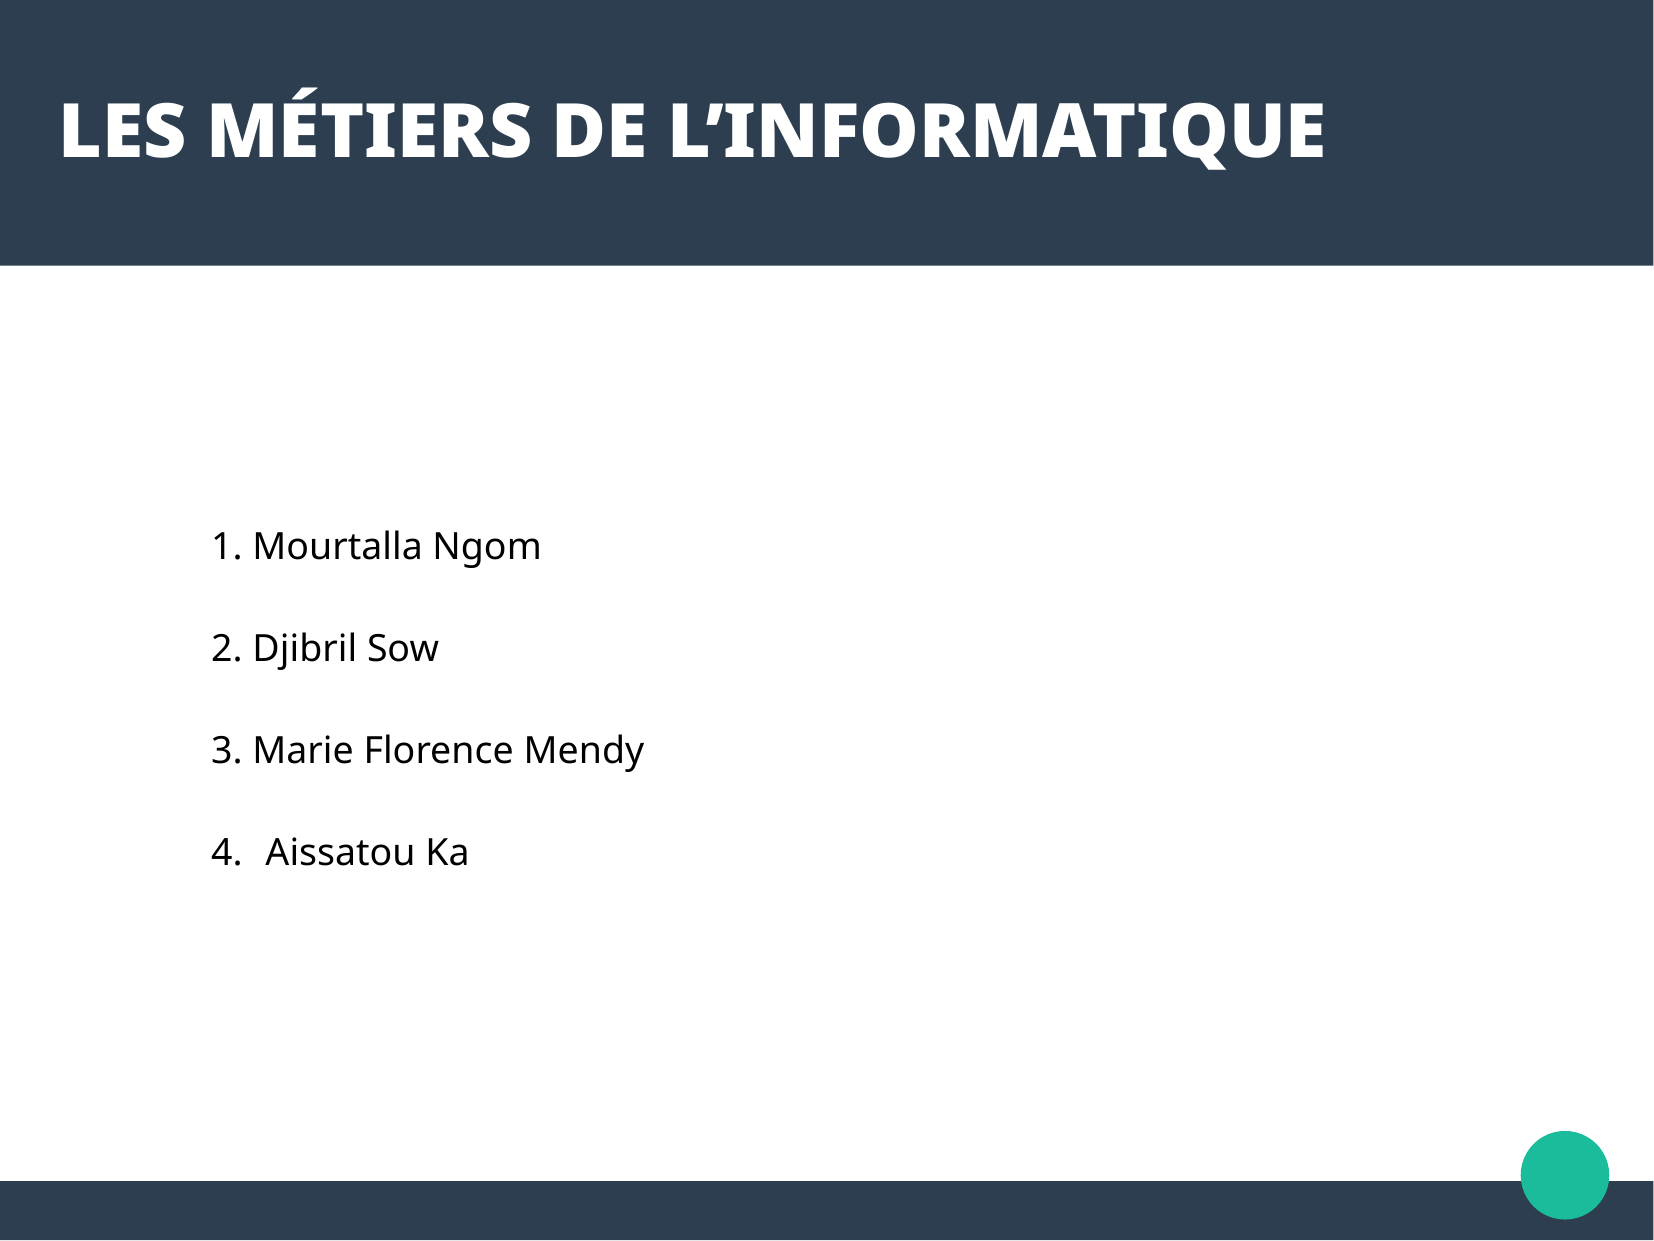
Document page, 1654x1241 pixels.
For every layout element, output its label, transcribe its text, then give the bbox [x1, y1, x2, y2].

title LES MÉTIERS DE L’INFORMATIQUE [59, 49, 1595, 207]
text_box 1. Mourtalla Ngom 2. Djibril Sow 3. Marie Florence Mendy 4. Aissatou Ka [167, 460, 1458, 911]
